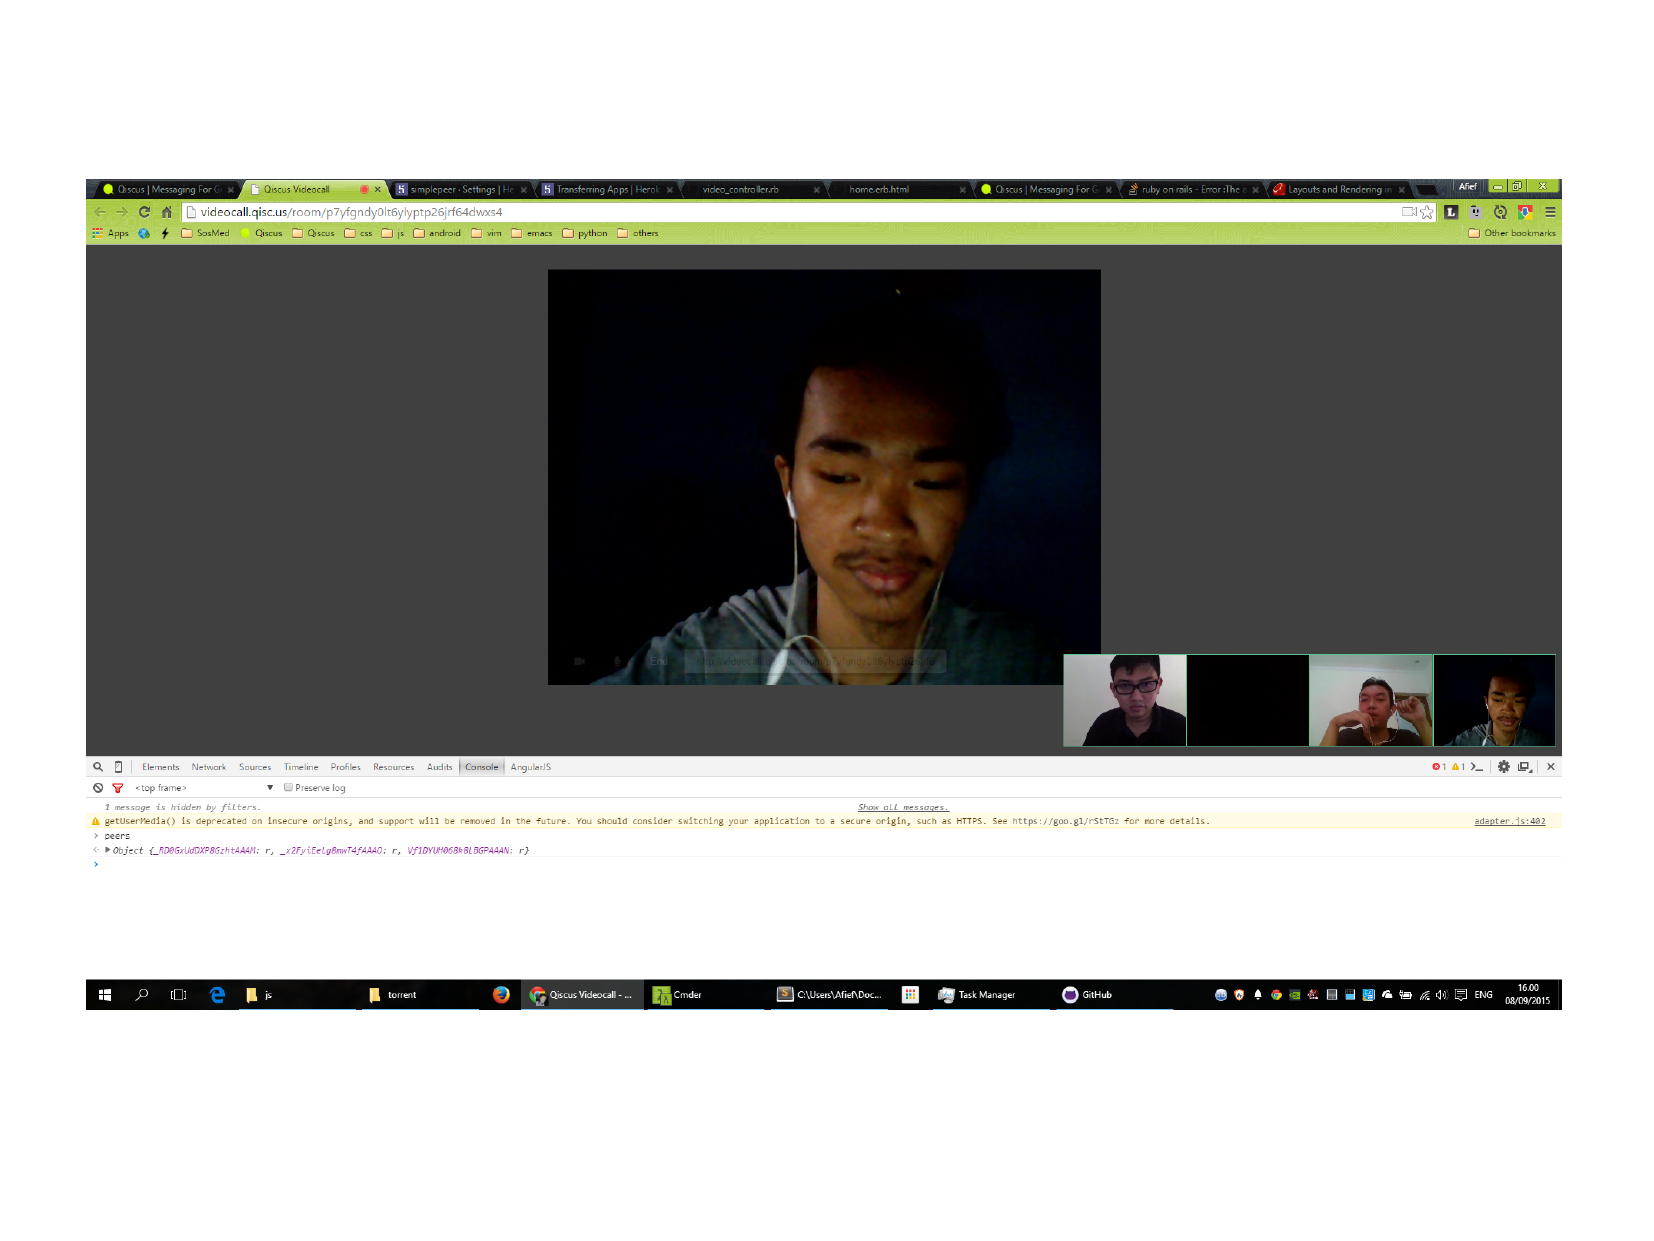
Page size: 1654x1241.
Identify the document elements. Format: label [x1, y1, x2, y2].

picture [86, 179, 1562, 1010]
